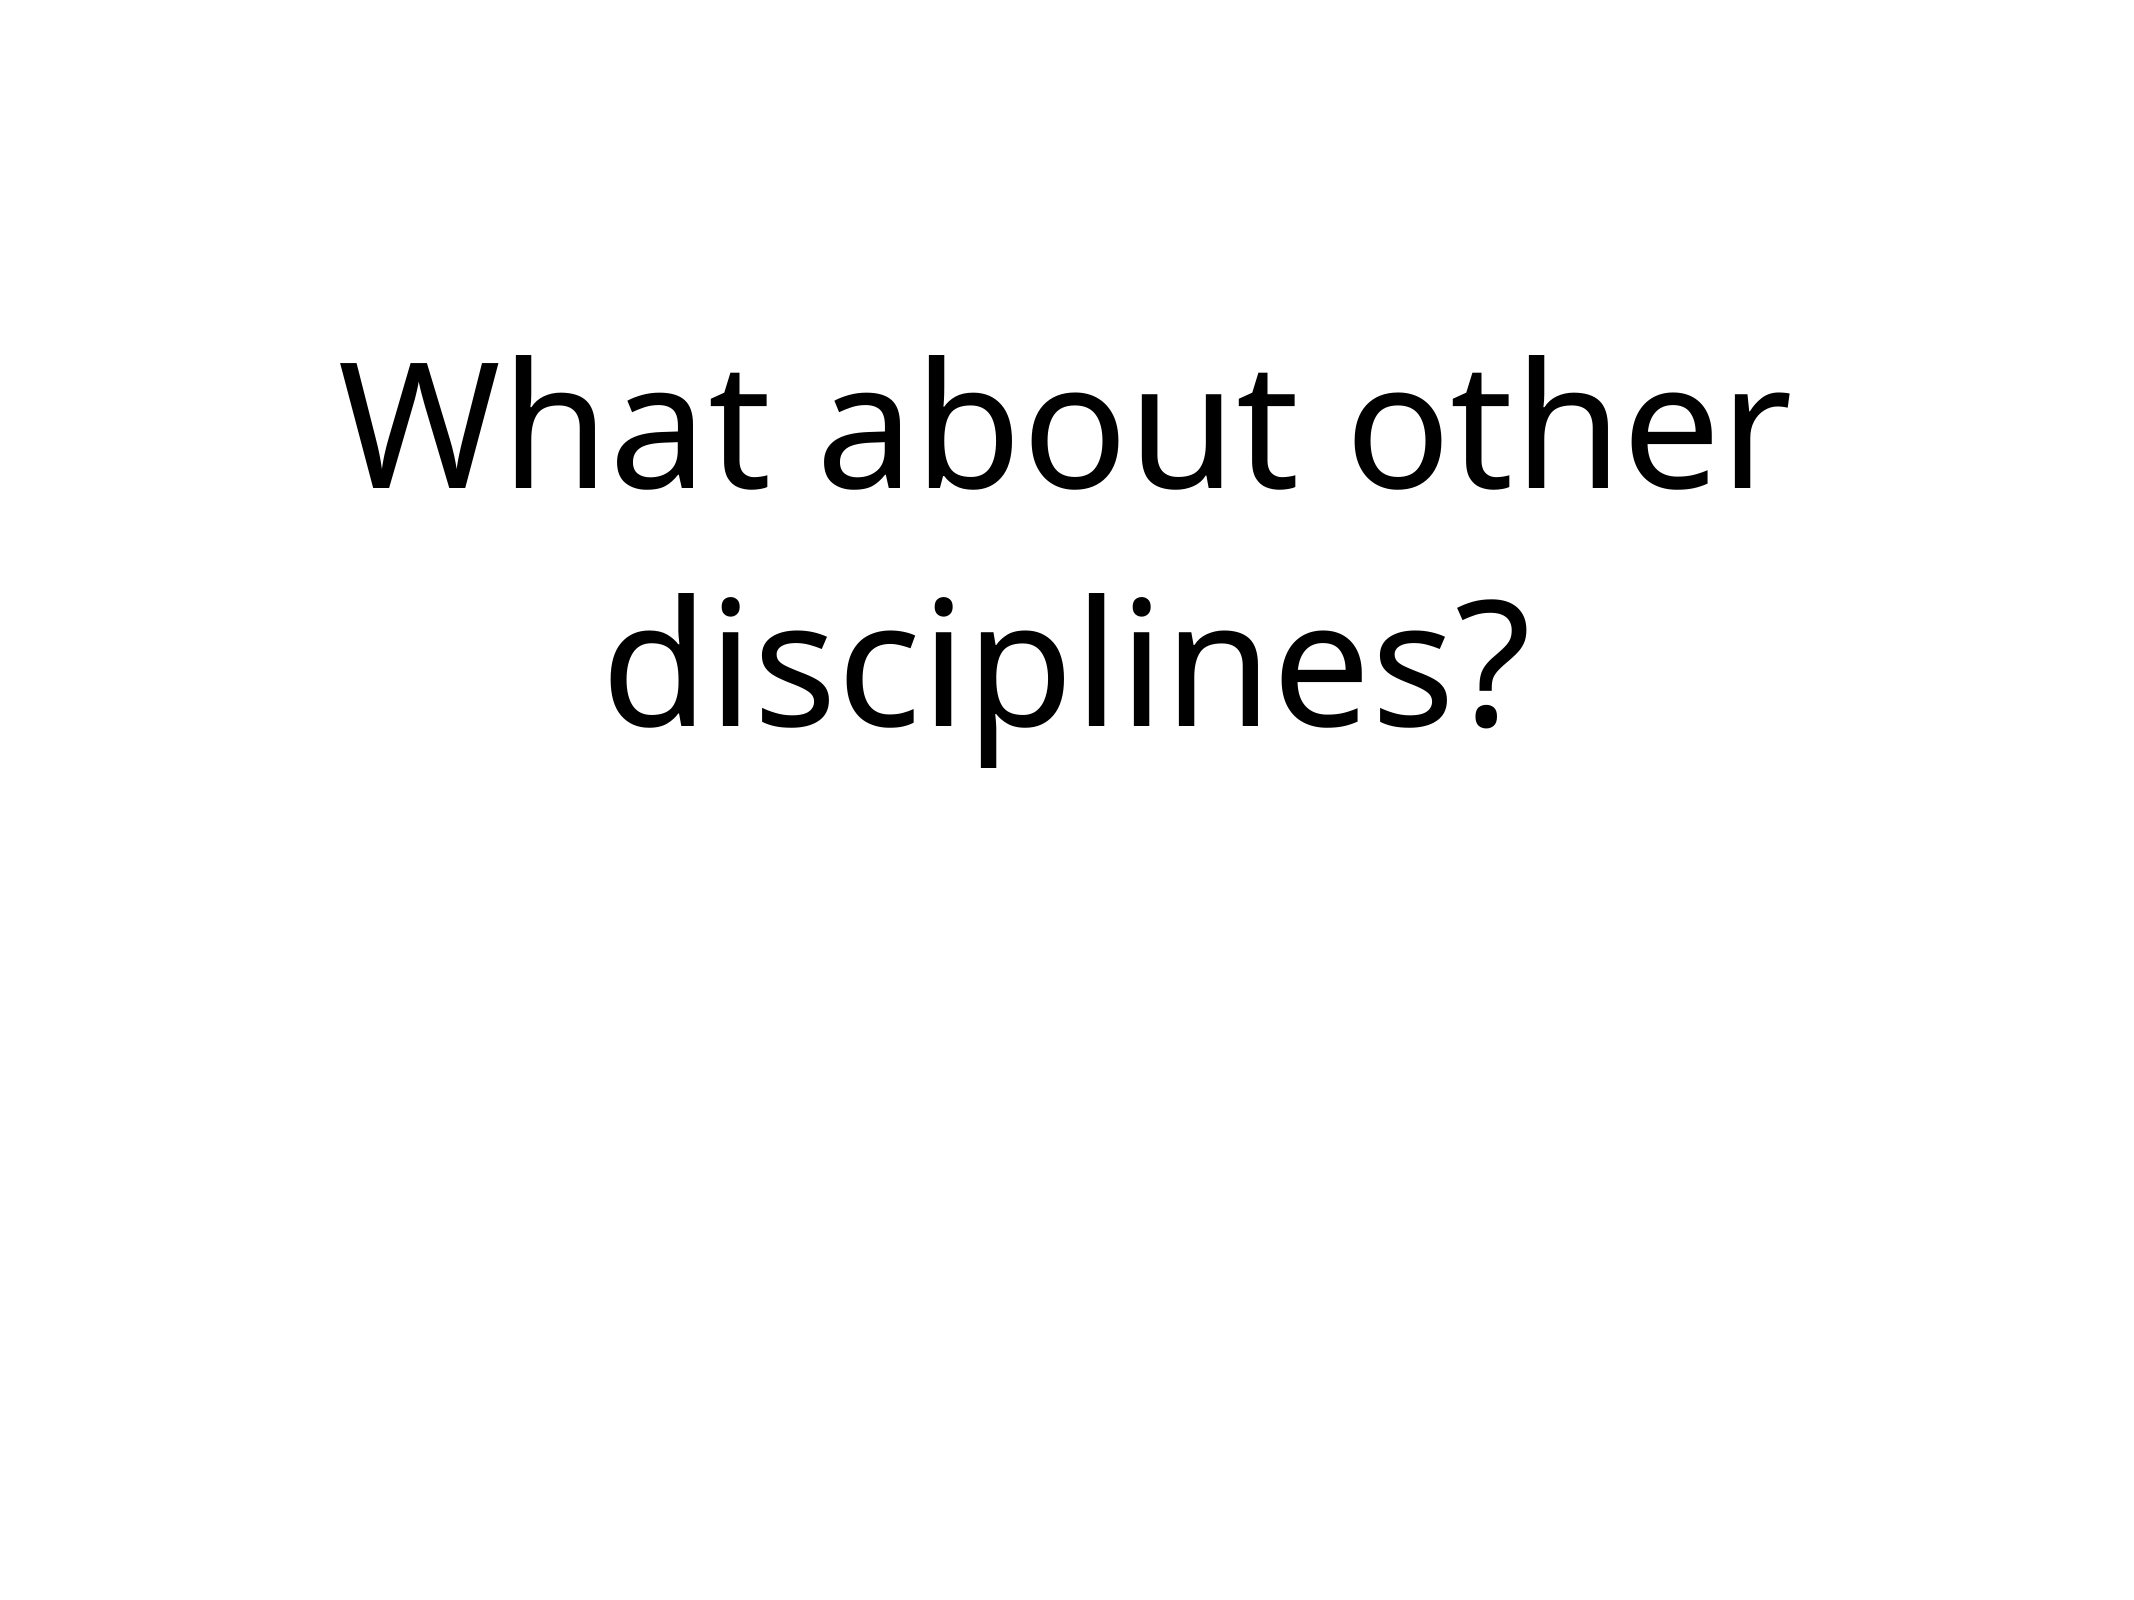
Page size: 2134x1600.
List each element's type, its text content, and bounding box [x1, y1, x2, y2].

title What about other disciplines? [208, 276, 1925, 804]
